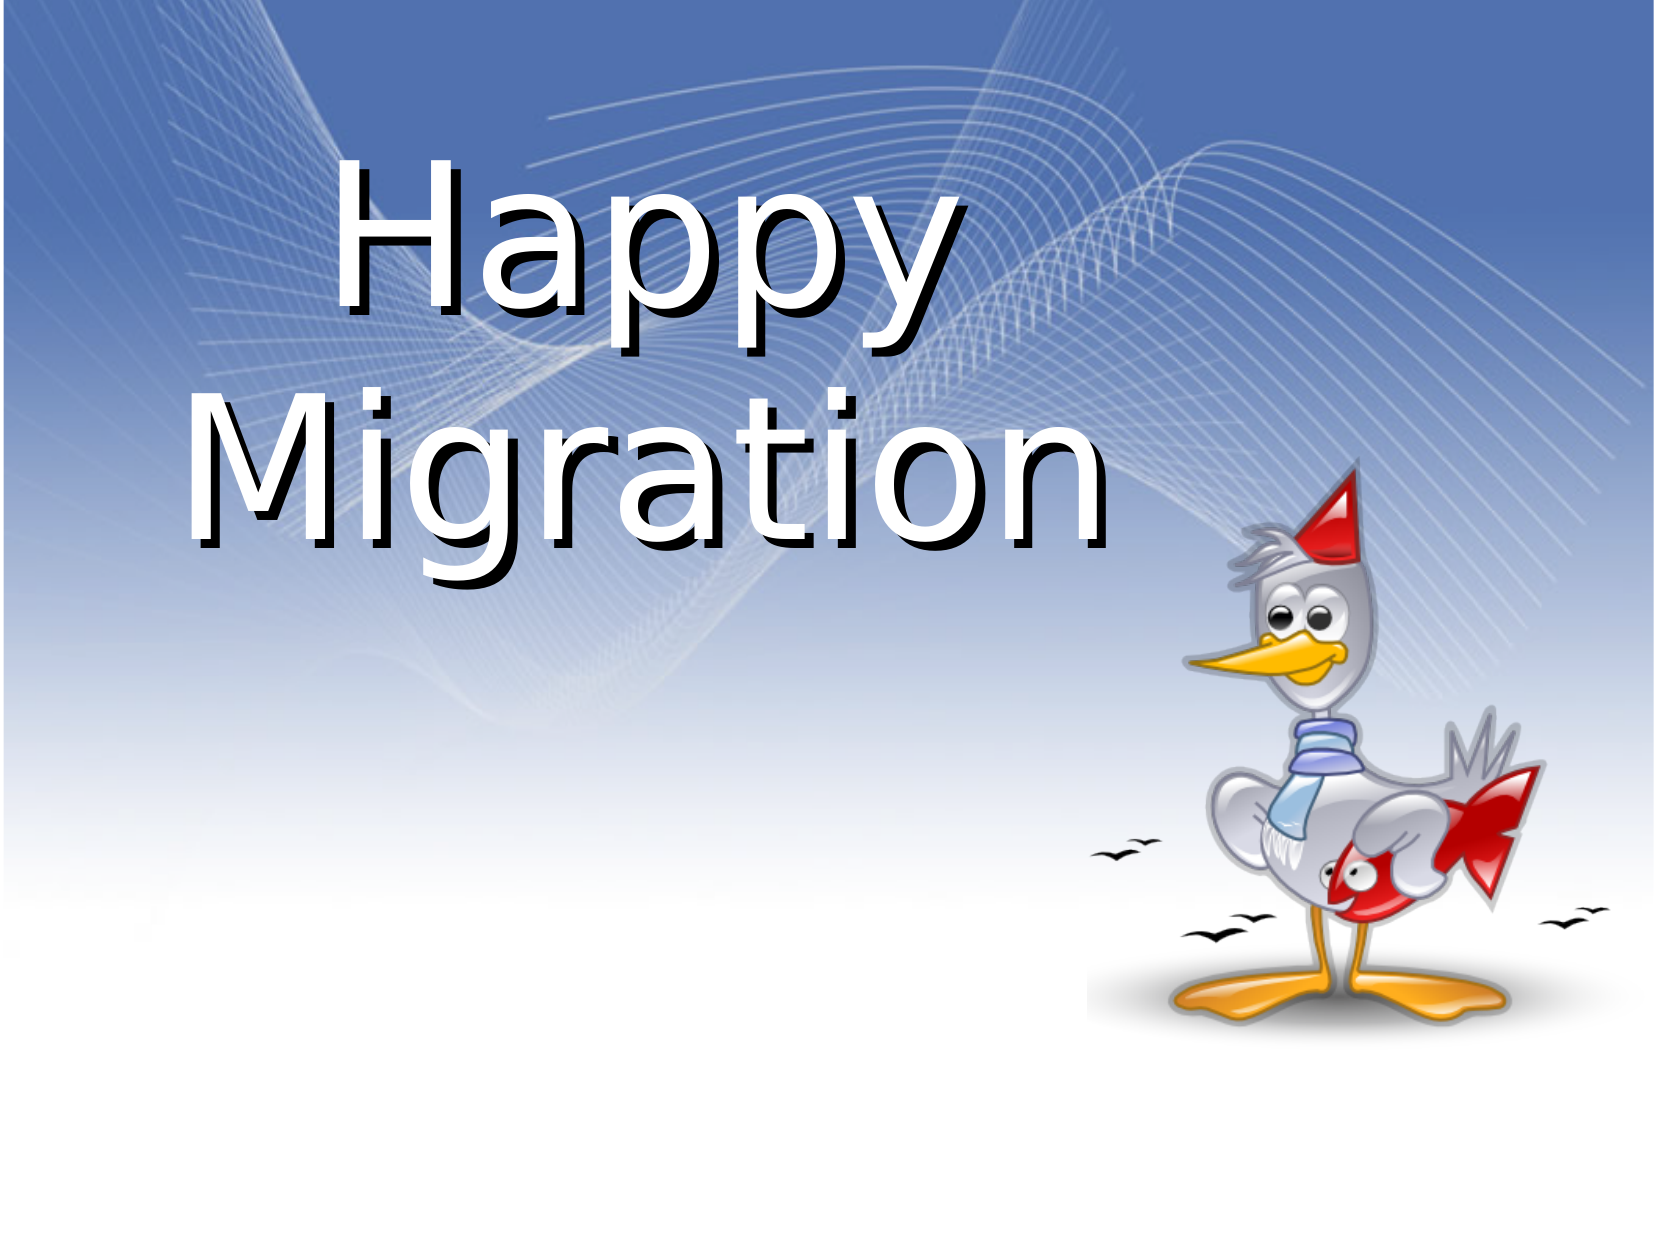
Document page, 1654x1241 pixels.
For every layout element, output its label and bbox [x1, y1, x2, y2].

picture [1087, 412, 1647, 1166]
